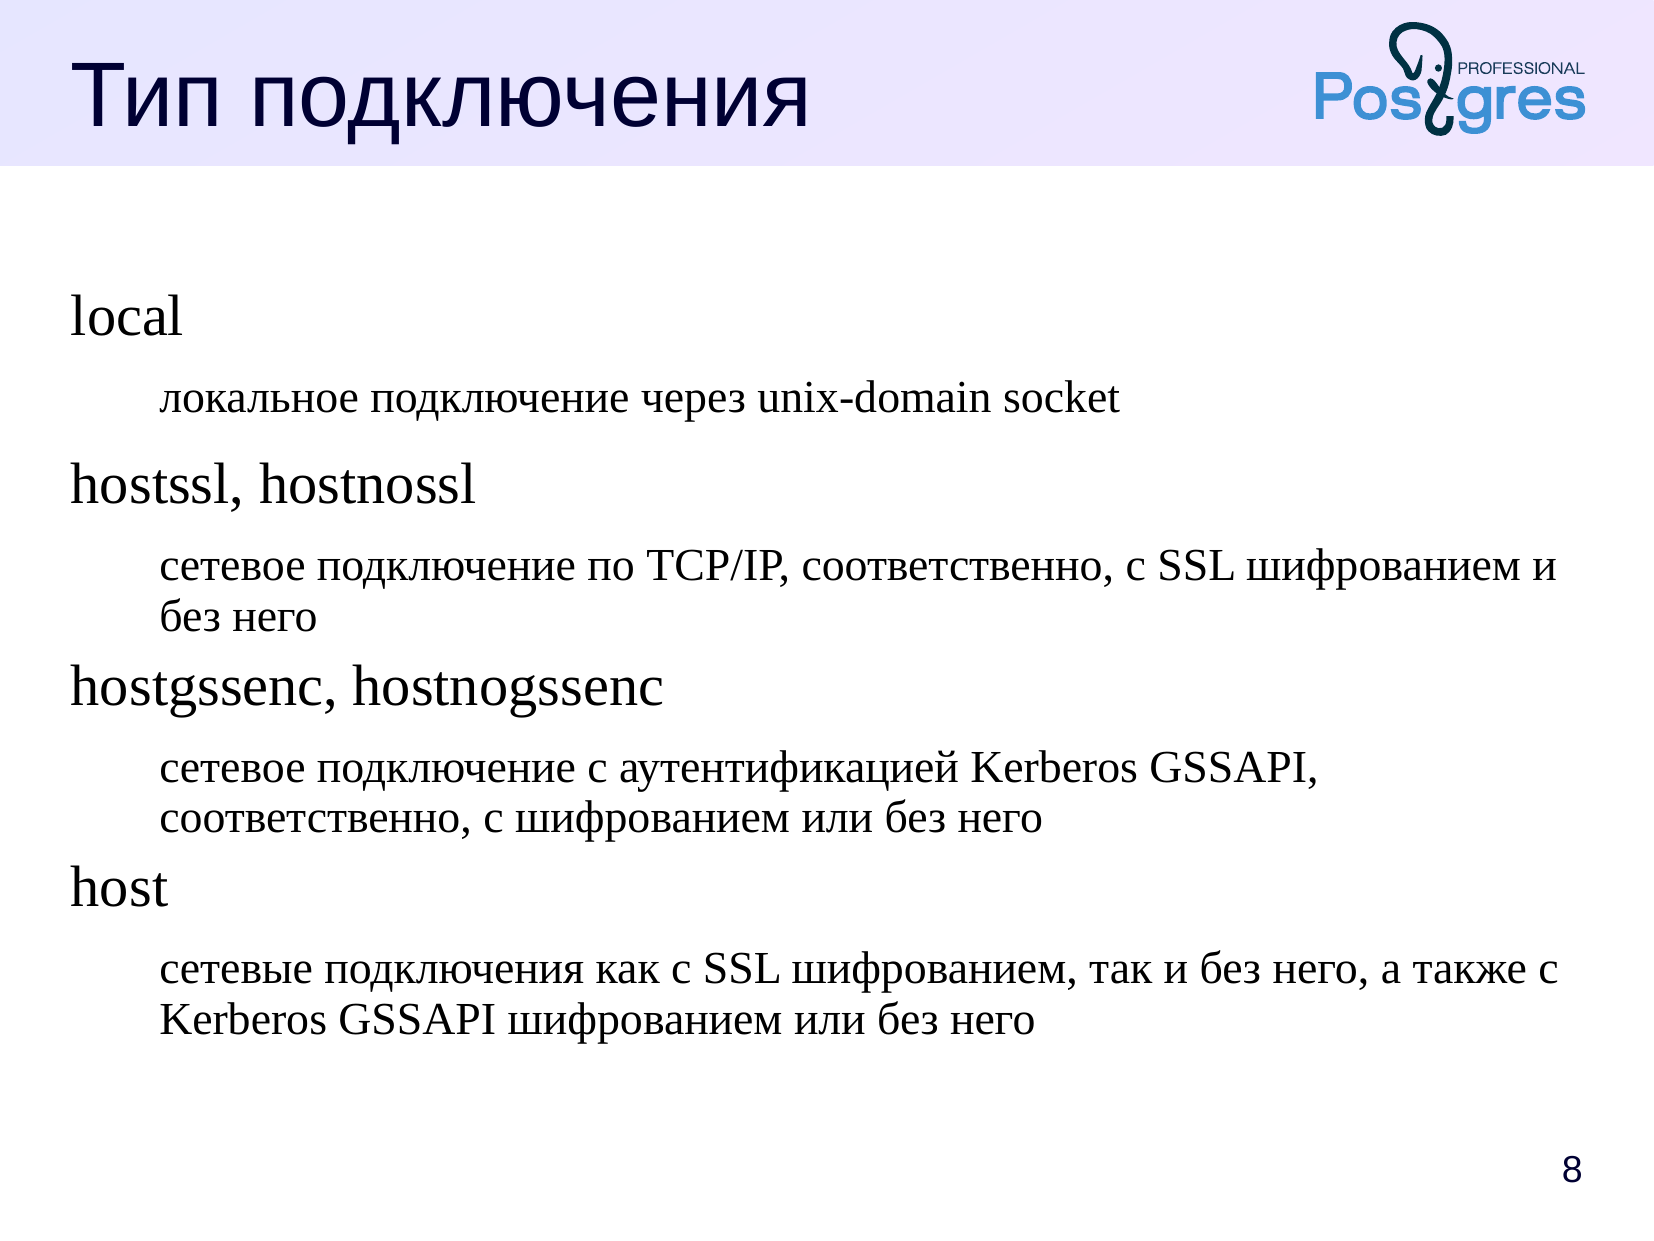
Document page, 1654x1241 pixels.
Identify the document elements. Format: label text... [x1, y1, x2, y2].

title Тип подключения [70, 43, 1241, 147]
list local локальное подключение через unix-domain socket hostssl, hostnossl сетевое подключение по TCP/IP, соответственно, с SSL шифрованием и без него hostgssenc, hostnogssenc сетевое подключение с аутентификацией Kerberos GSSAPI, соответственно, с шифрованием или без него host сетевые подключения как c SSL шифрованием, так и без него, а также с Kerberos GSSAPI шифрованием или без него [70, 283, 1583, 1141]
